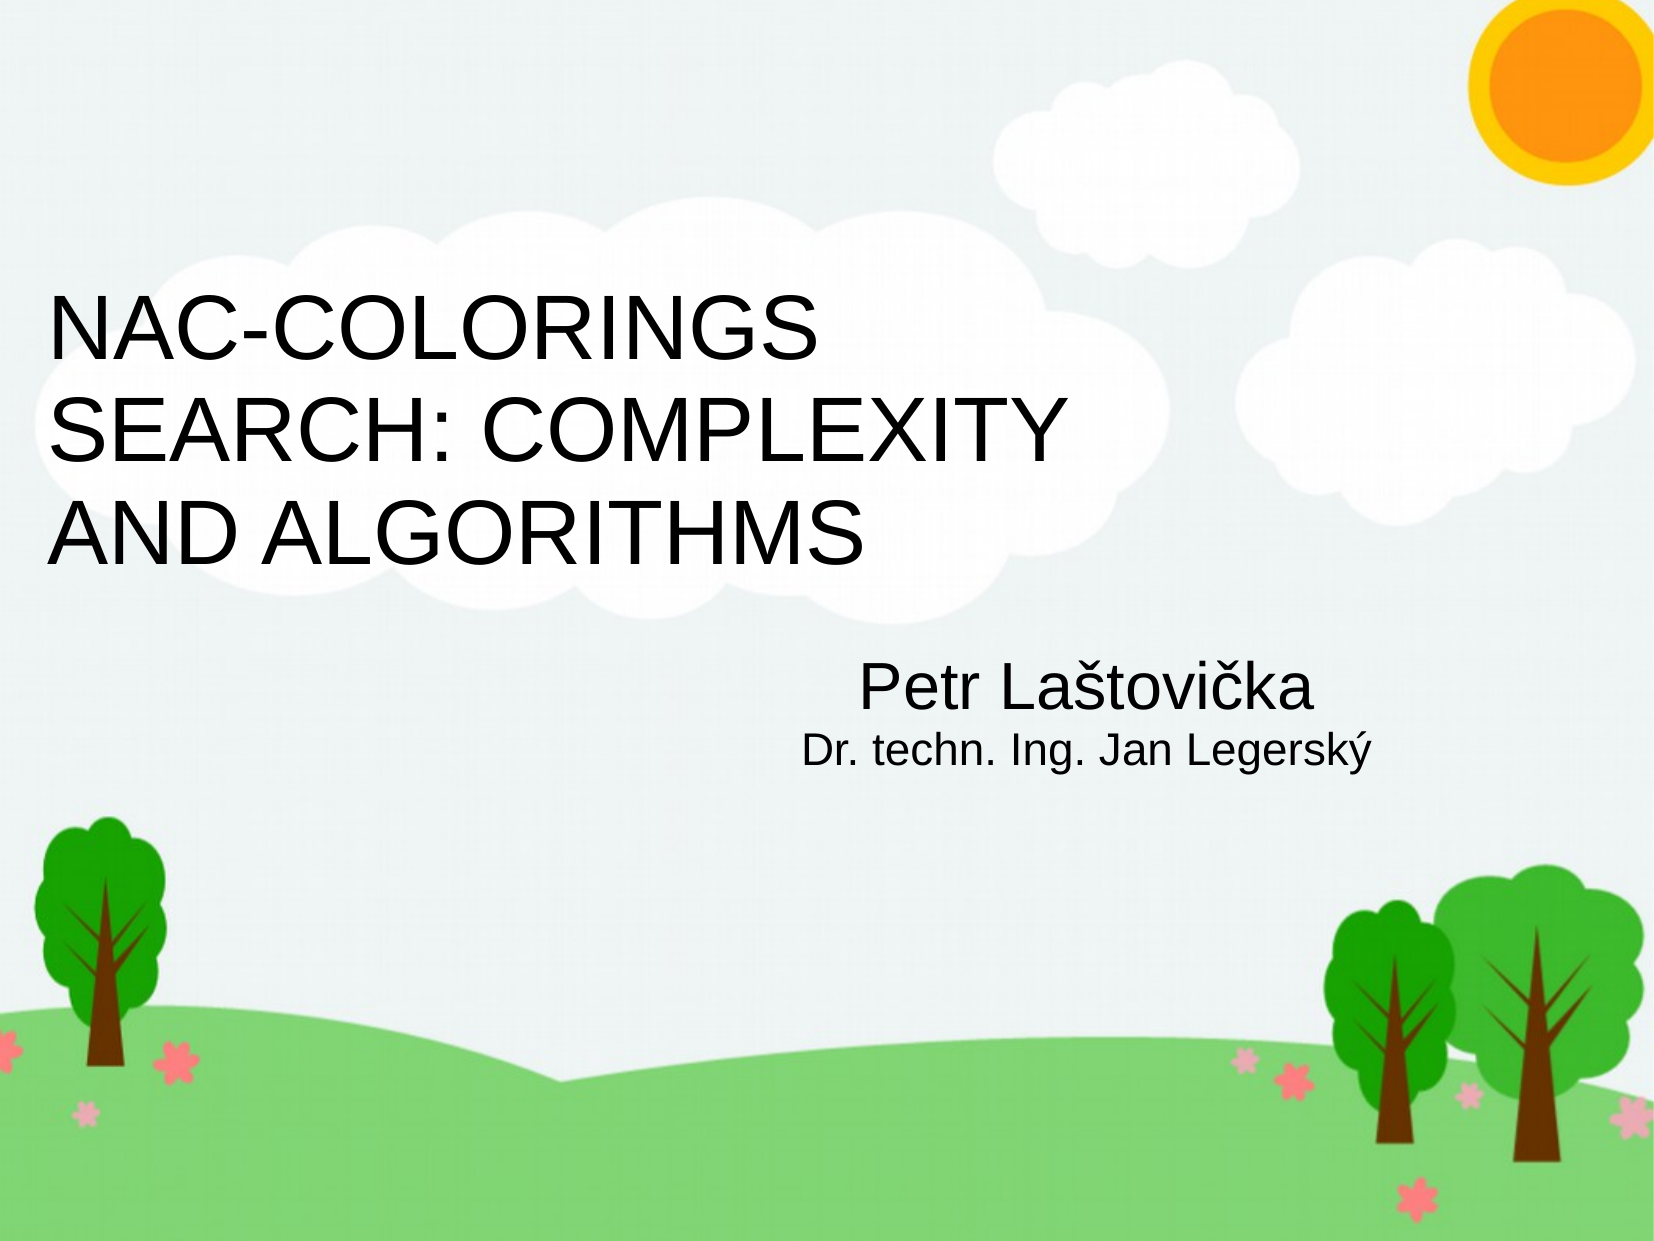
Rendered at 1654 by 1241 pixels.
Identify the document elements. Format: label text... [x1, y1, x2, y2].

title NAC-COLORINGS SEARCH: COMPLEXITY AND ALGORITHMS [47, 276, 1512, 584]
picture [0, 0, 1654, 1241]
subtitle Petr Laštovička Dr. techn. Ing. Jan Legerský [661, 632, 1512, 792]
